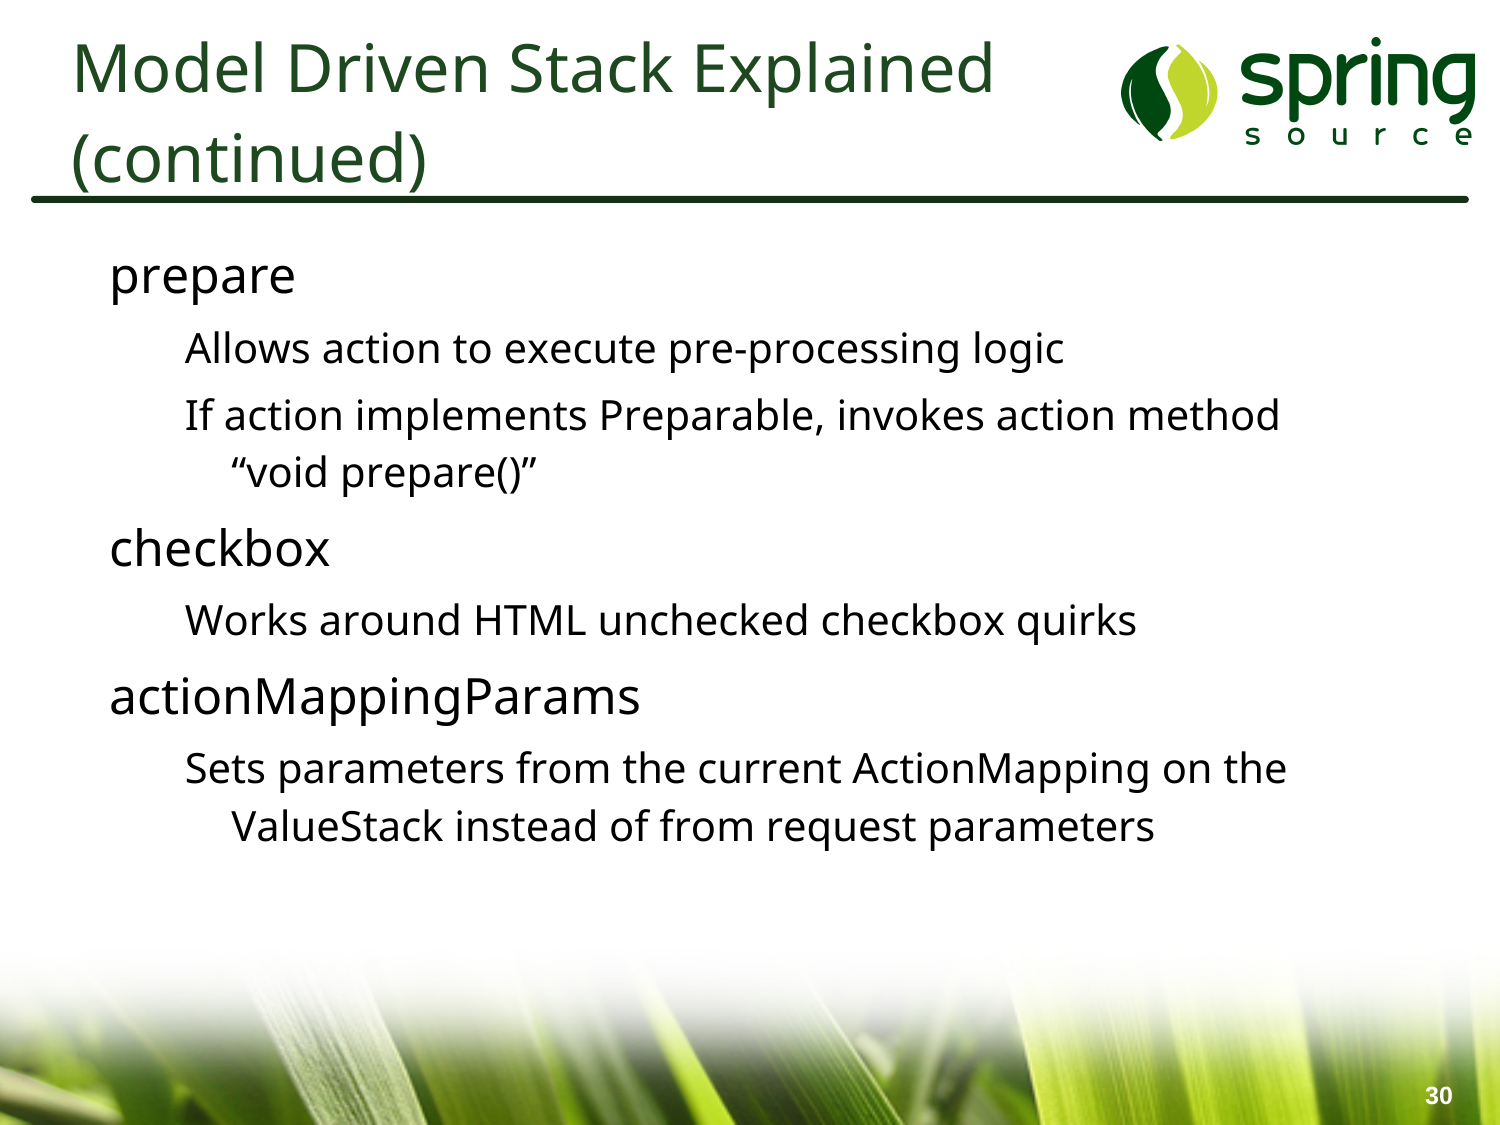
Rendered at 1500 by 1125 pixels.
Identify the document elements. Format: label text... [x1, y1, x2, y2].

title Model Driven Stack Explained (continued) [56, 13, 1089, 191]
picture [1121, 37, 1475, 145]
list prepare Allows action to execute pre-processing logic If action implements Preparable, invokes action method “void prepare()” checkbox Works around HTML unchecked checkbox quirks actionMappingParams Sets parameters from the current ActionMapping on the ValueStack instead of from request parameters [94, 232, 1386, 896]
picture [0, 944, 1500, 1125]
